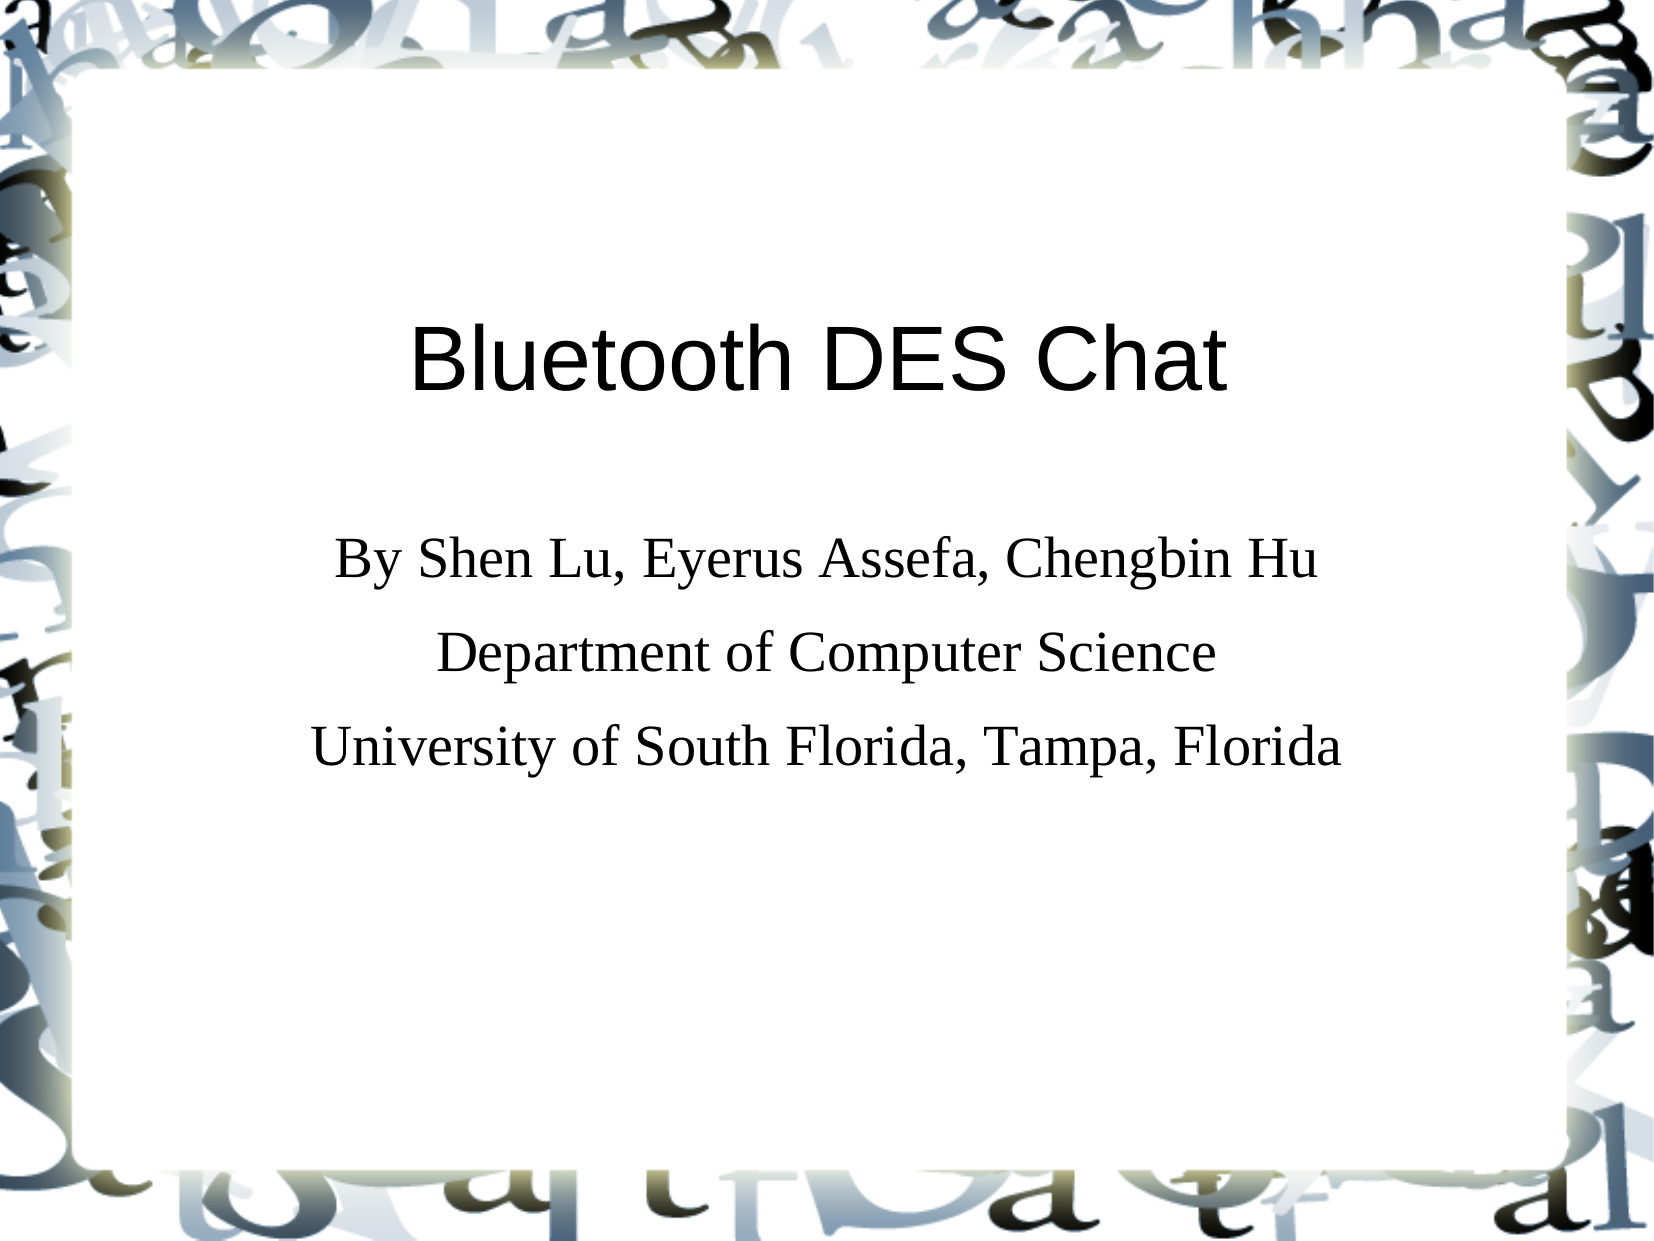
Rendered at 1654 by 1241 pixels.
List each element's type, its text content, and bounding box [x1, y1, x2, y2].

list By Shen Lu, Eyerus Assefa, Chengbin Hu Department of Computer Science University of South Florida, Tampa, Florida [106, 525, 1530, 1028]
title Bluetooth DES Chat [75, 255, 1564, 463]
picture [0, 0, 1654, 1241]
